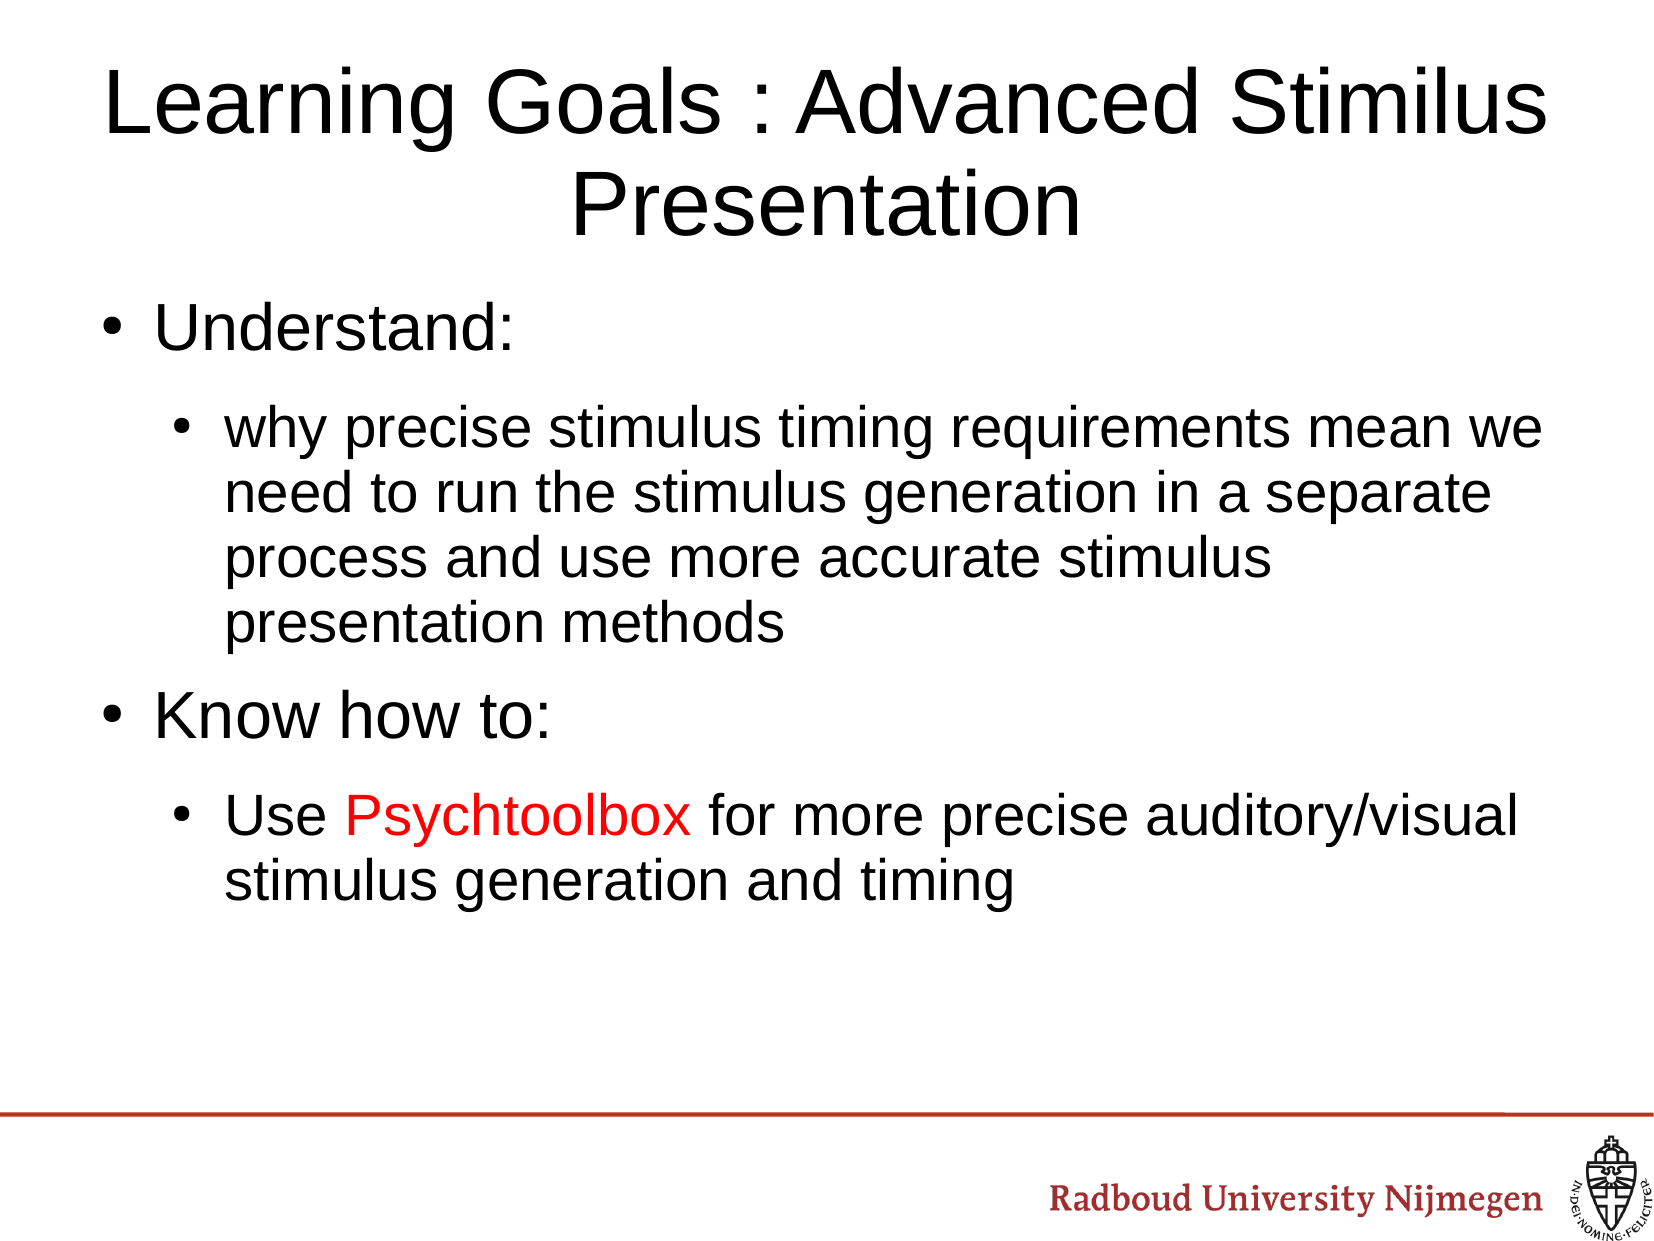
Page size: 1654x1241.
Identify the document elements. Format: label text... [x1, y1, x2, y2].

title Learning Goals : Advanced Stimilus Presentation [82, 49, 1571, 257]
picture [1050, 1134, 1654, 1241]
list Understand: why precise stimulus timing requirements mean we need to run the stimulus generation in a separate process and use more accurate stimulus presentation methods Know how to: Use Psychtoolbox for more precise auditory/visual stimulus generation and timing [82, 290, 1571, 1109]
